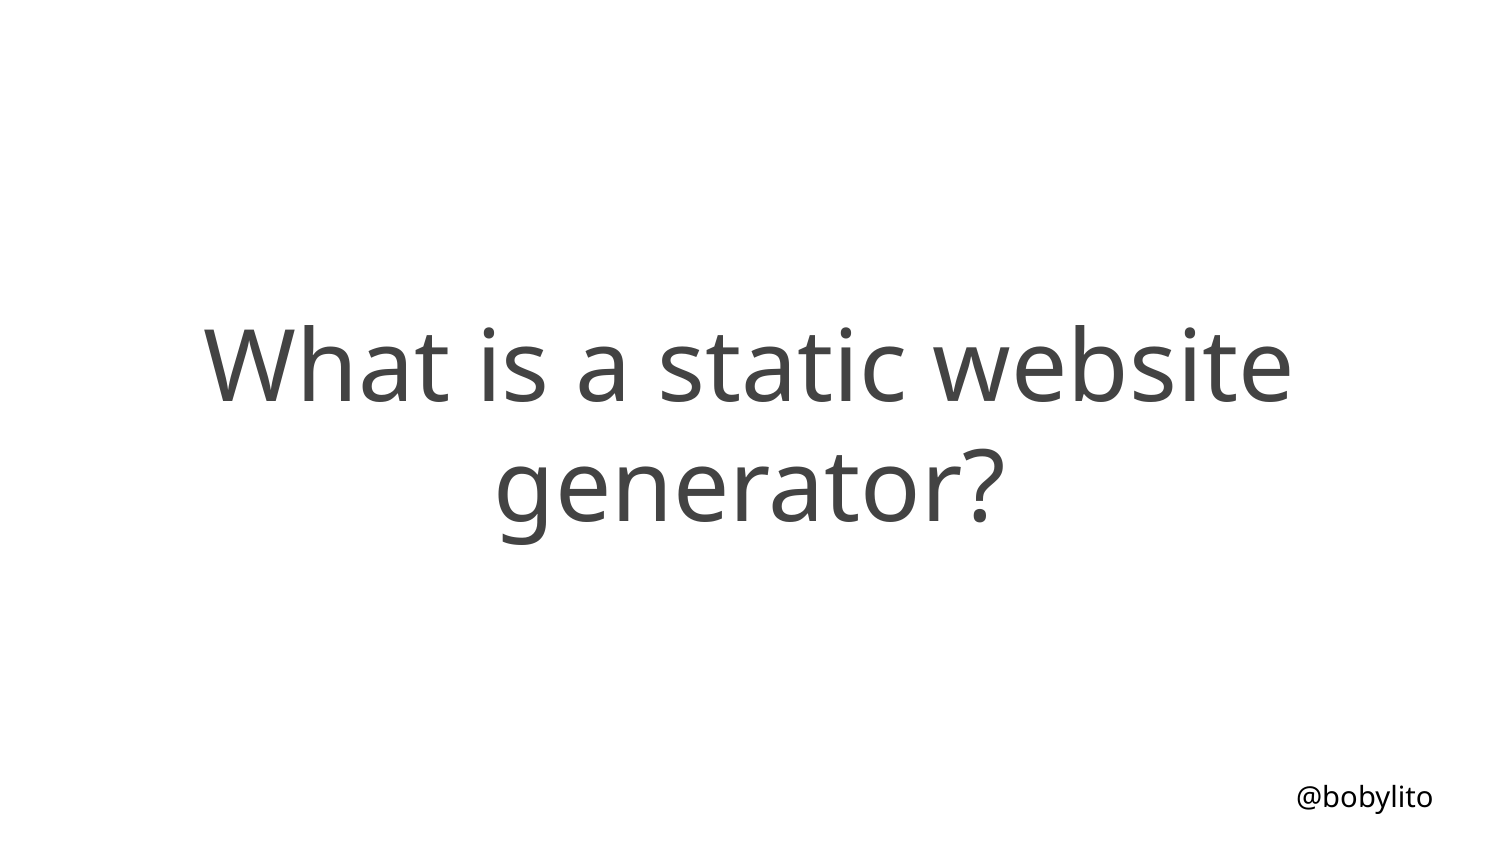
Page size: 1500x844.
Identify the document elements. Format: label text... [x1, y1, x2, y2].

title What is a static website generator? [51, 352, 1449, 491]
